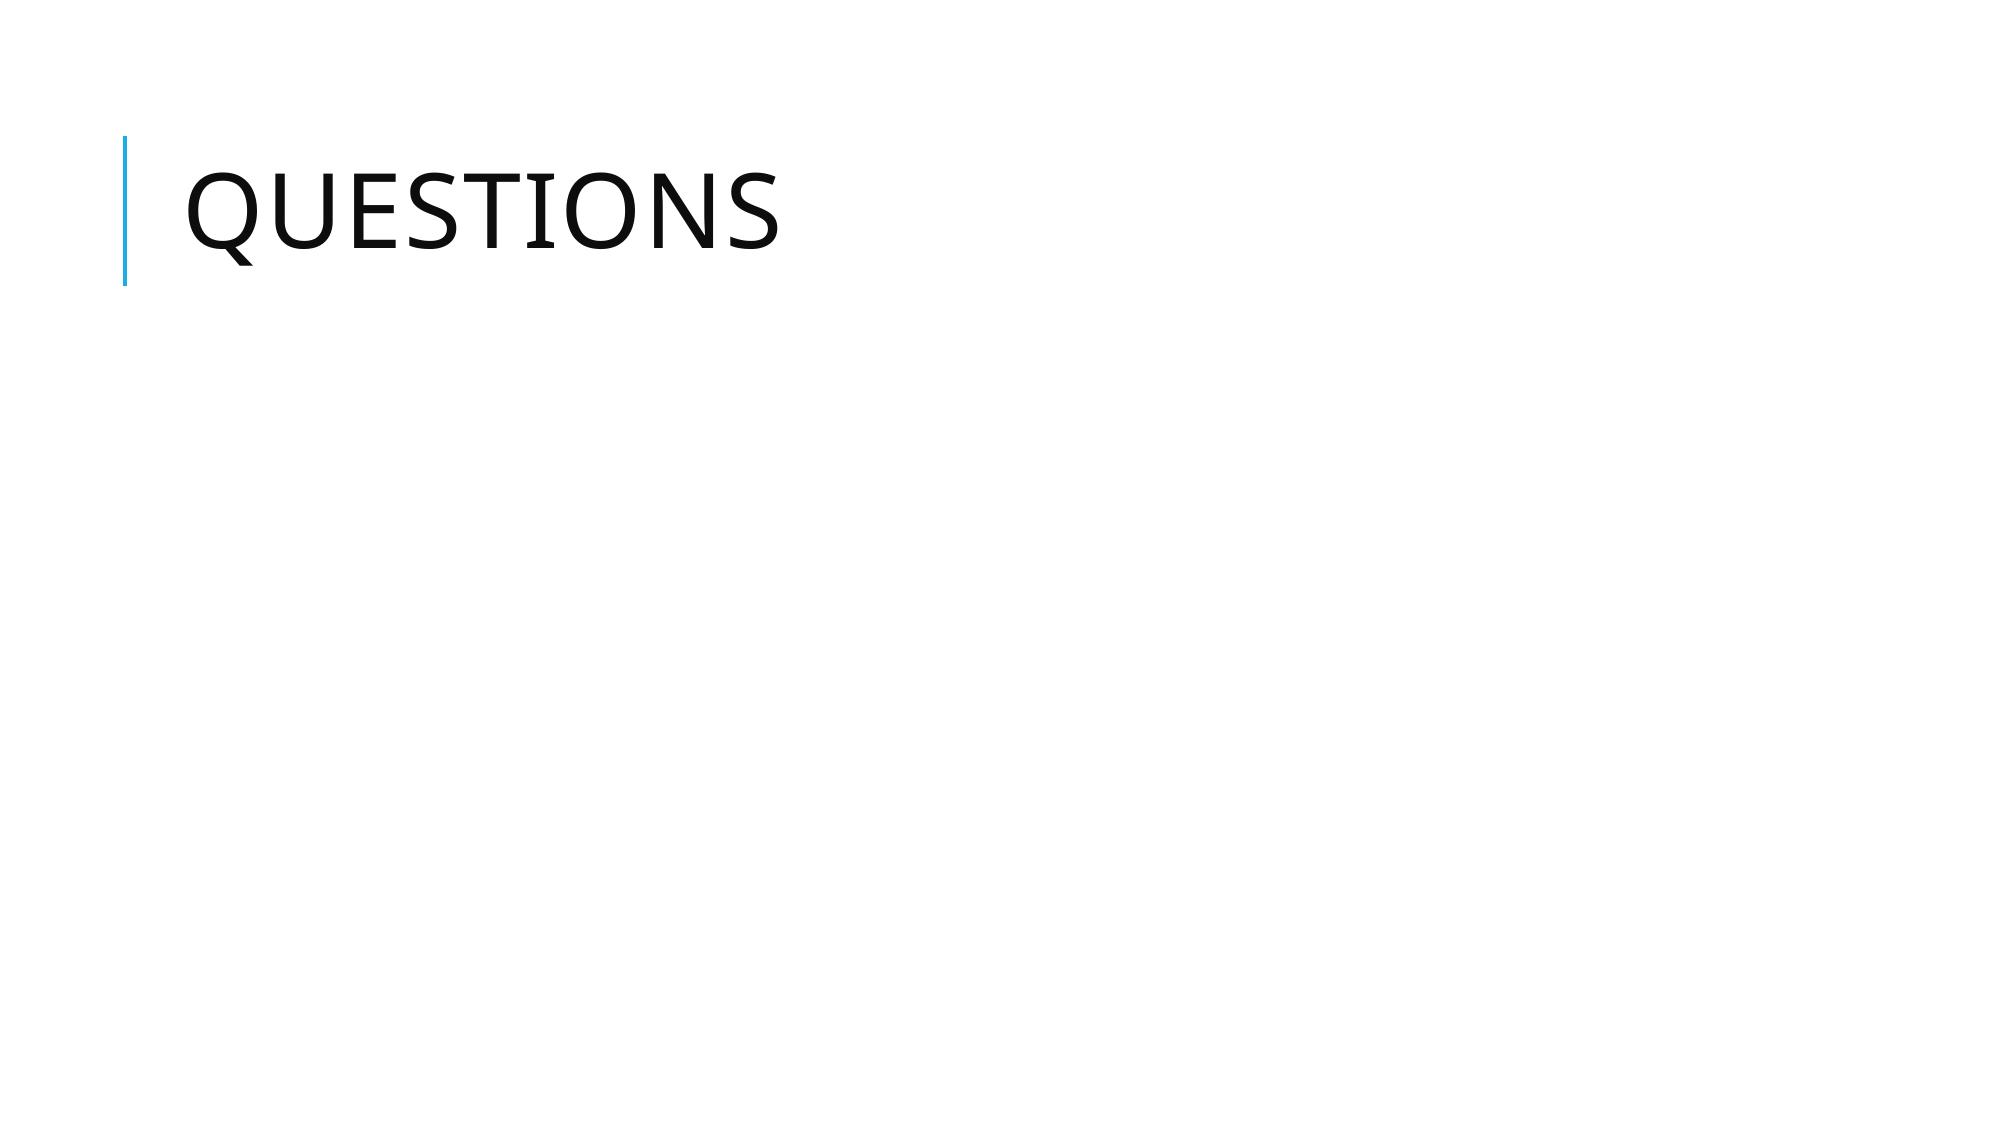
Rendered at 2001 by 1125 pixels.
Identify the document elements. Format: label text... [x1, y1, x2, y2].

title Questions [168, 96, 1763, 343]
